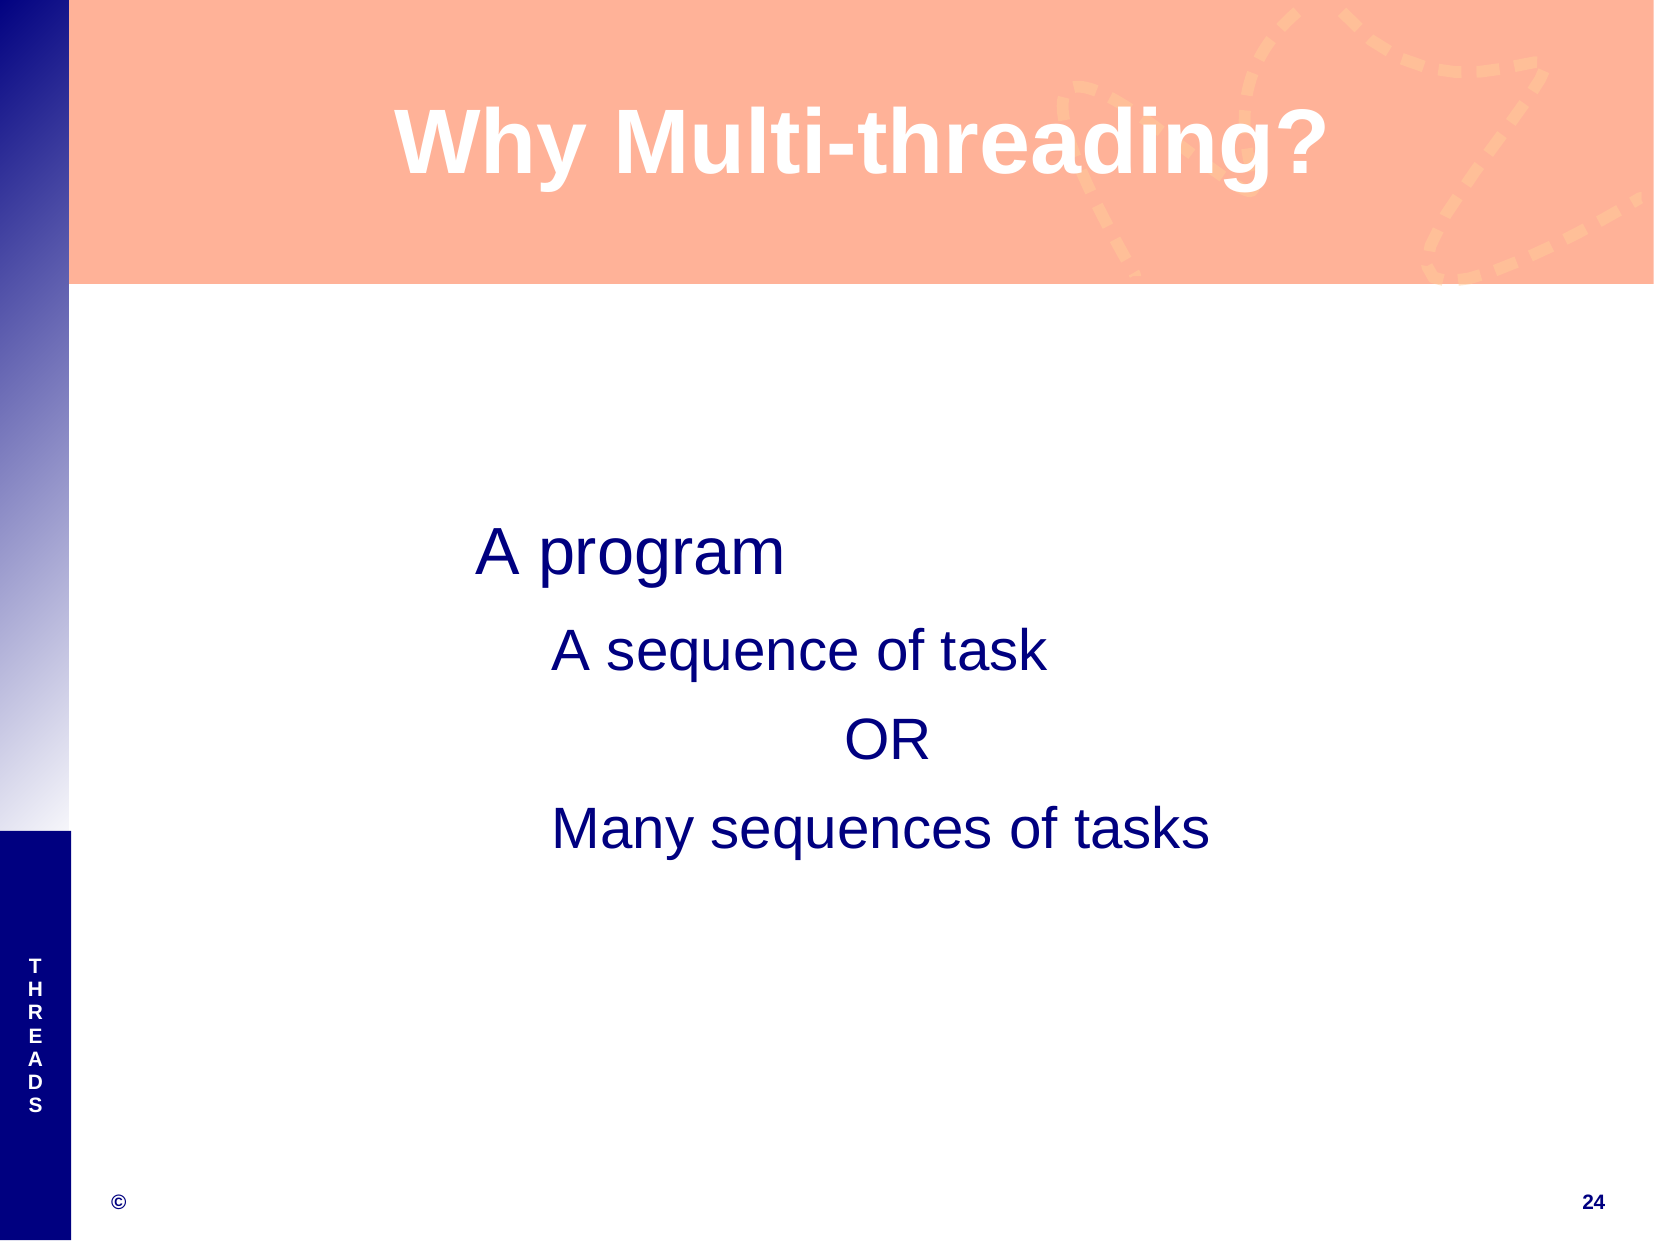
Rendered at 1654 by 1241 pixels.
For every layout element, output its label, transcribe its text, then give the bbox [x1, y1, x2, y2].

list A program A sequence of task OR Many sequences of tasks [457, 513, 1269, 860]
text_box T H R E A D S [0, 830, 71, 1241]
title Why Multi-threading? [72, 37, 1654, 246]
